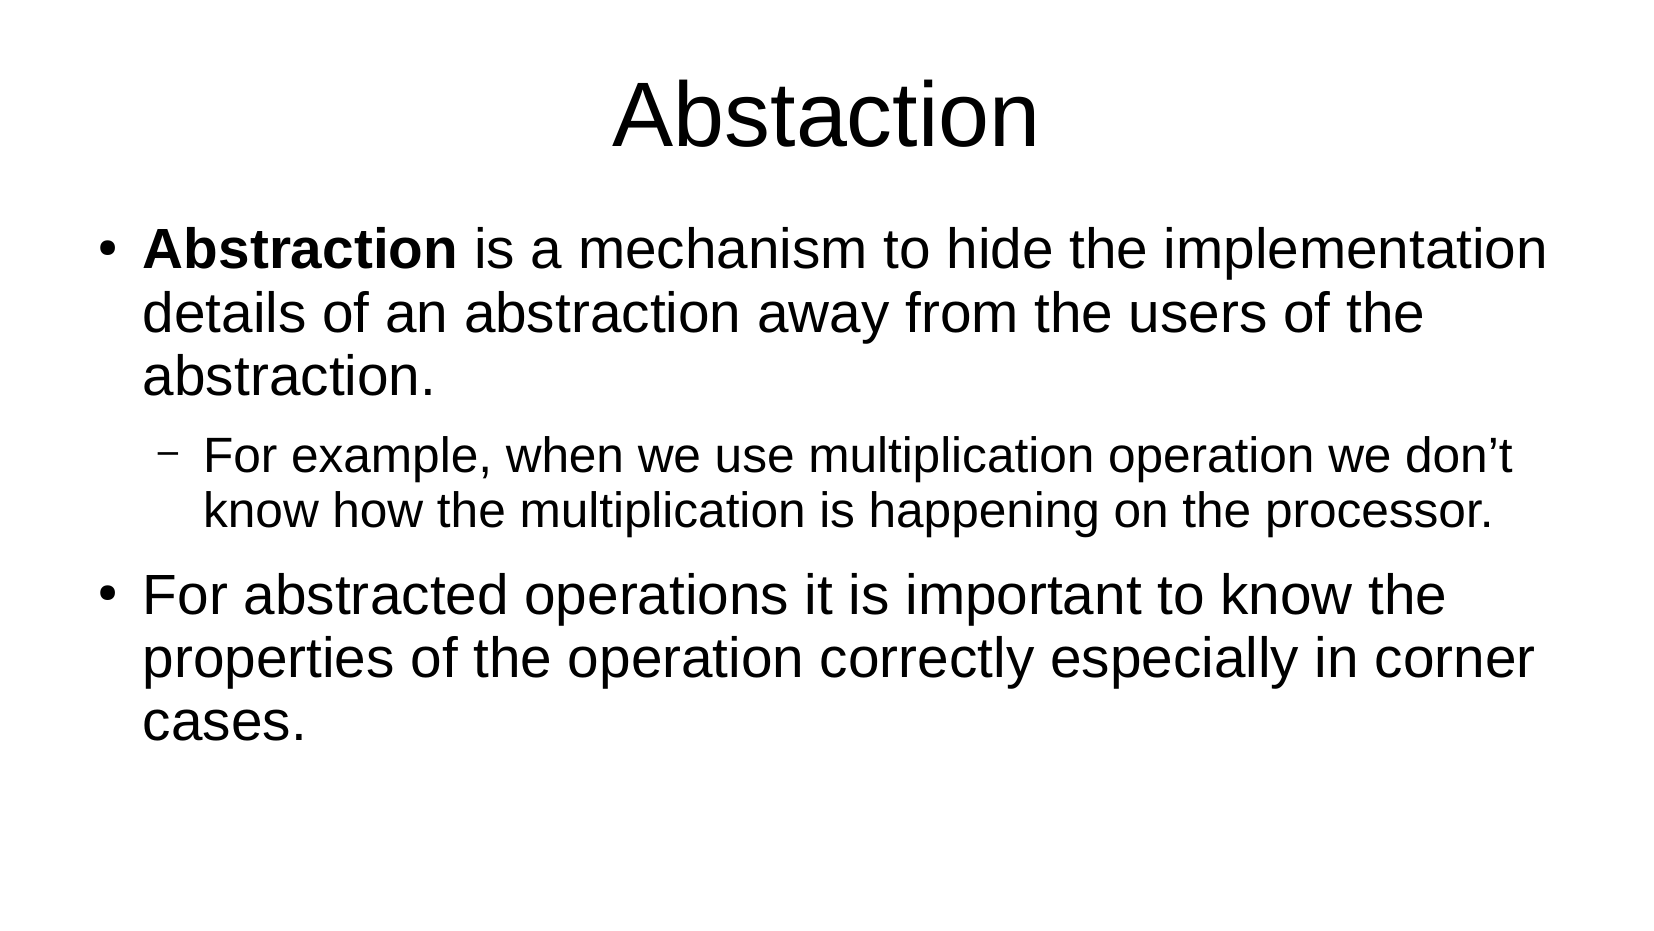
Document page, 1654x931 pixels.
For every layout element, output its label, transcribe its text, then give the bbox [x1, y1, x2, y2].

title Abstaction [82, 37, 1571, 193]
list Abstraction is a mechanism to hide the implementation details of an abstraction away from the users of the abstraction. For example, when we use multiplication operation we don’t know how the multiplication is happening on the processor. For abstracted operations it is important to know the properties of the operation correctly especially in corner cases. [82, 217, 1571, 758]
